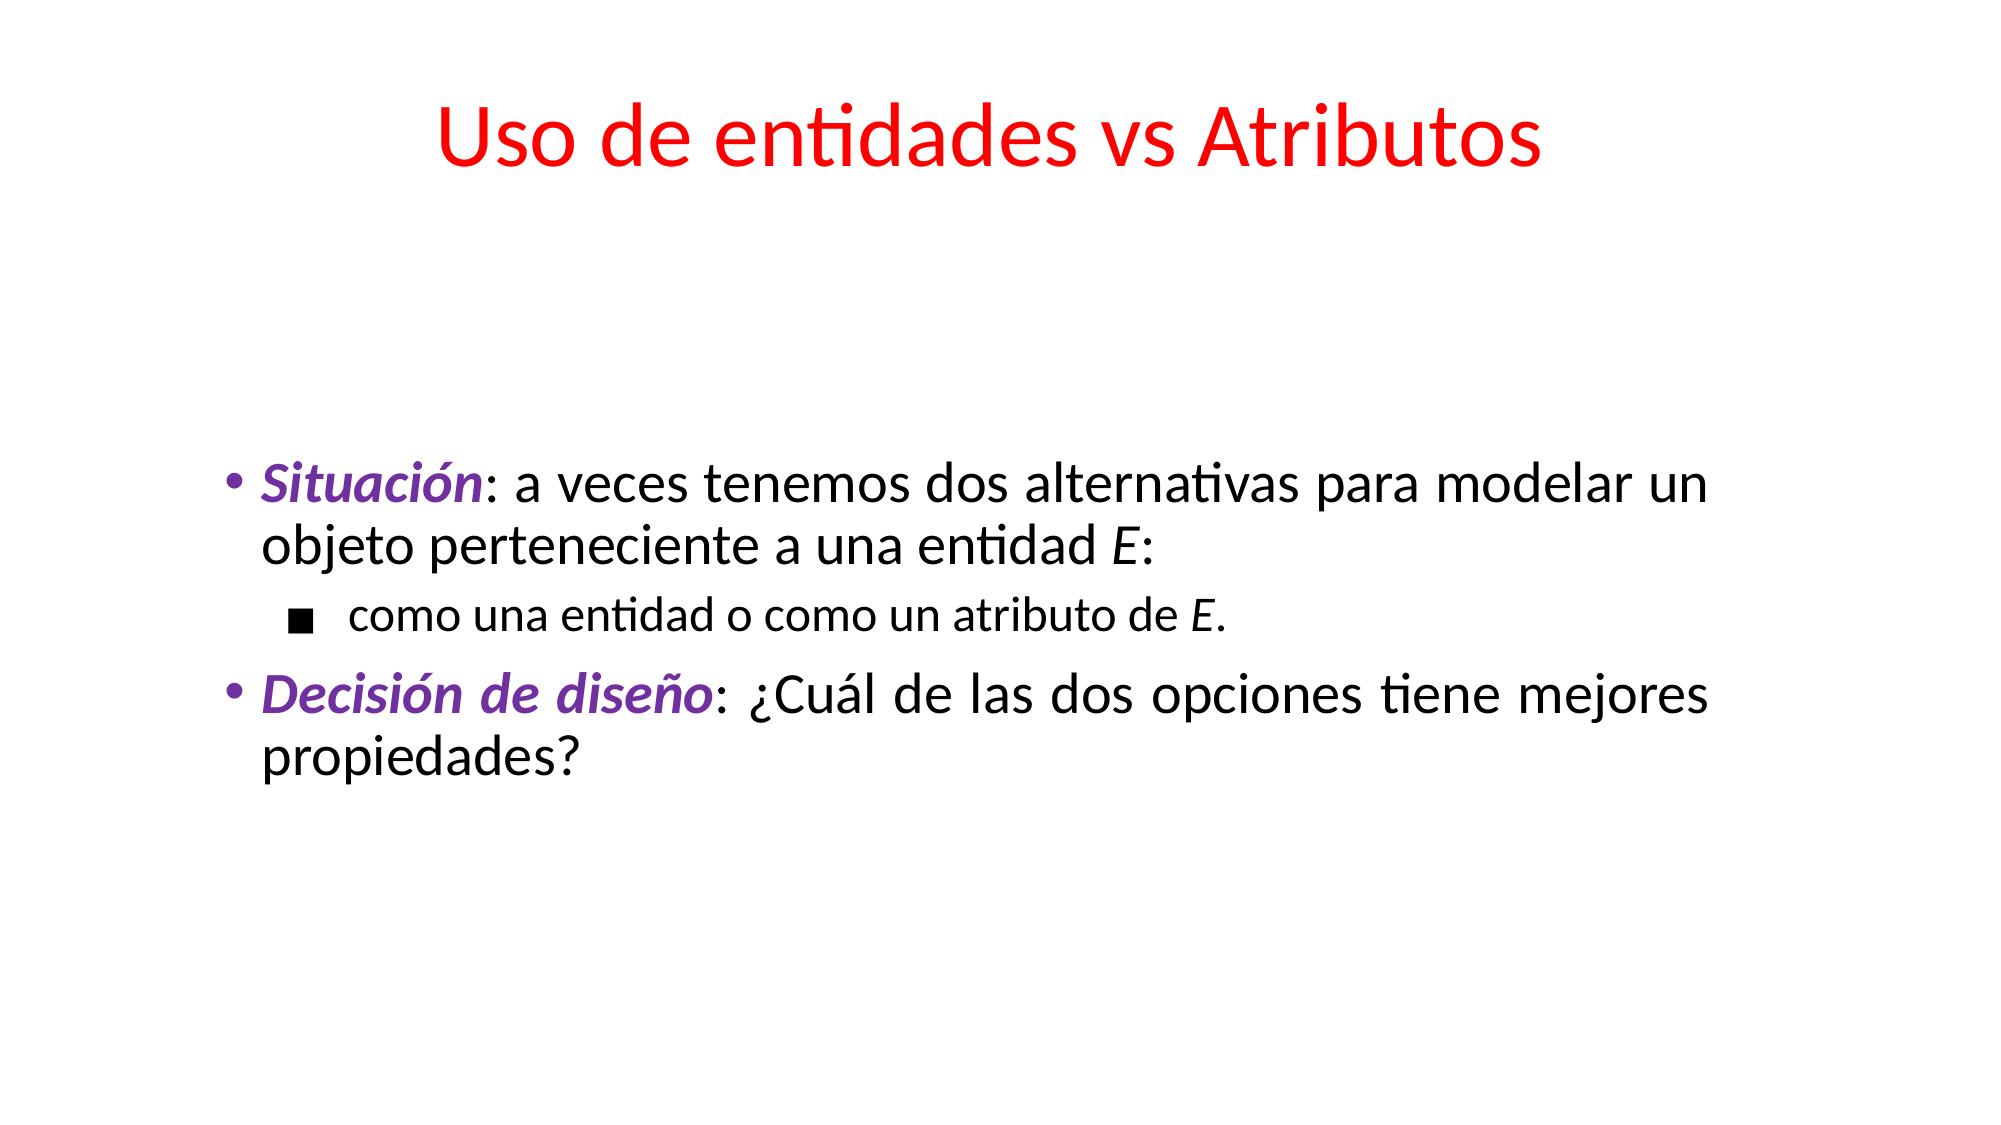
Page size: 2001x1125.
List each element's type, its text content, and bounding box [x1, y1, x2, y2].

title Uso de entidades vs Atributos [314, 42, 1665, 231]
list Situación: a veces tenemos dos alternativas para modelar un objeto perteneciente a una entidad E: como una entidad o como un atributo de E. Decisión de diseño: ¿Cuál de las dos opciones tiene mejores propiedades? [209, 444, 1725, 828]
